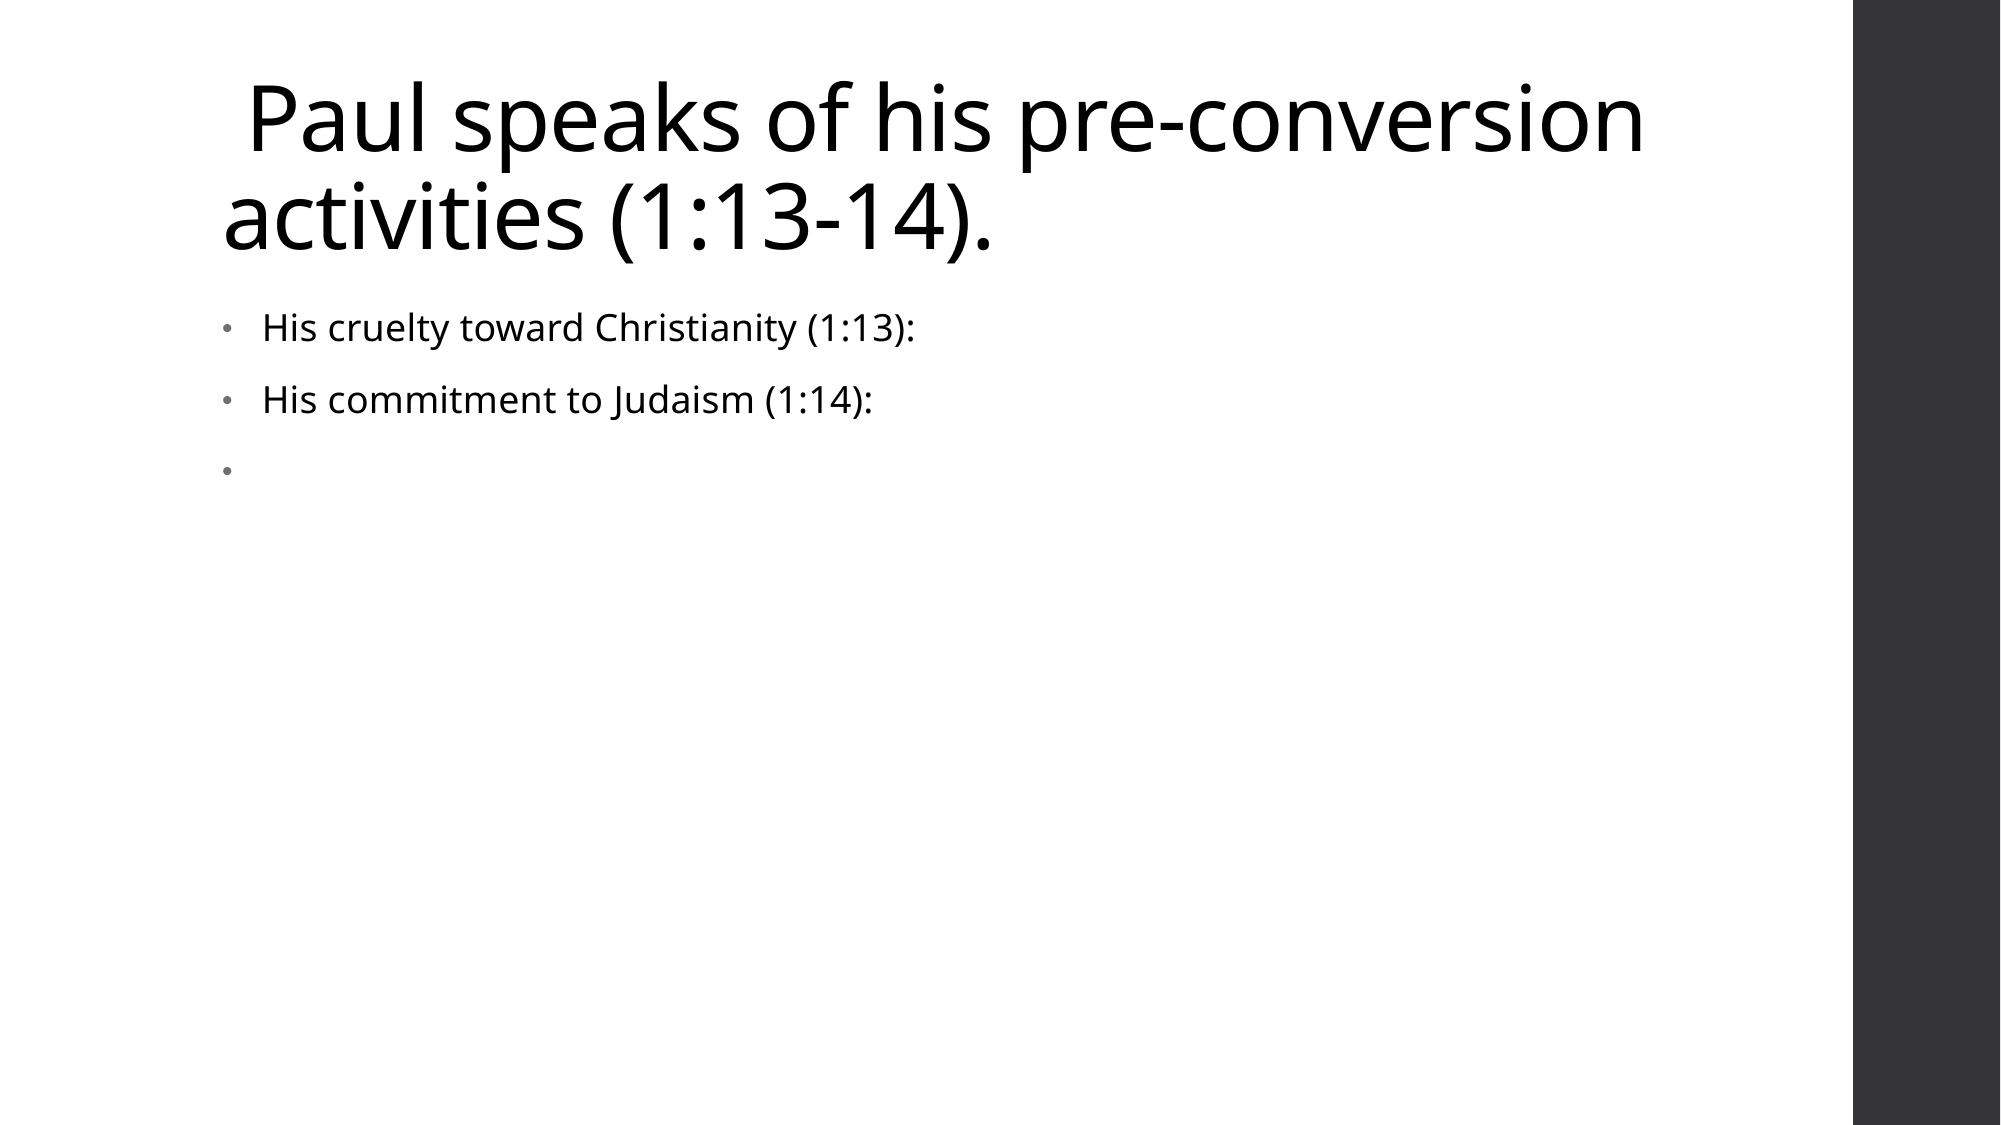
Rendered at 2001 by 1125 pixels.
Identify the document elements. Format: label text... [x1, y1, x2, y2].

list His cruelty toward Christianity (1:13): His commitment to Judaism (1:14): [206, 299, 1617, 1014]
title Paul speaks of his pre-conversion activities (1:13-14). [206, 60, 1797, 278]
